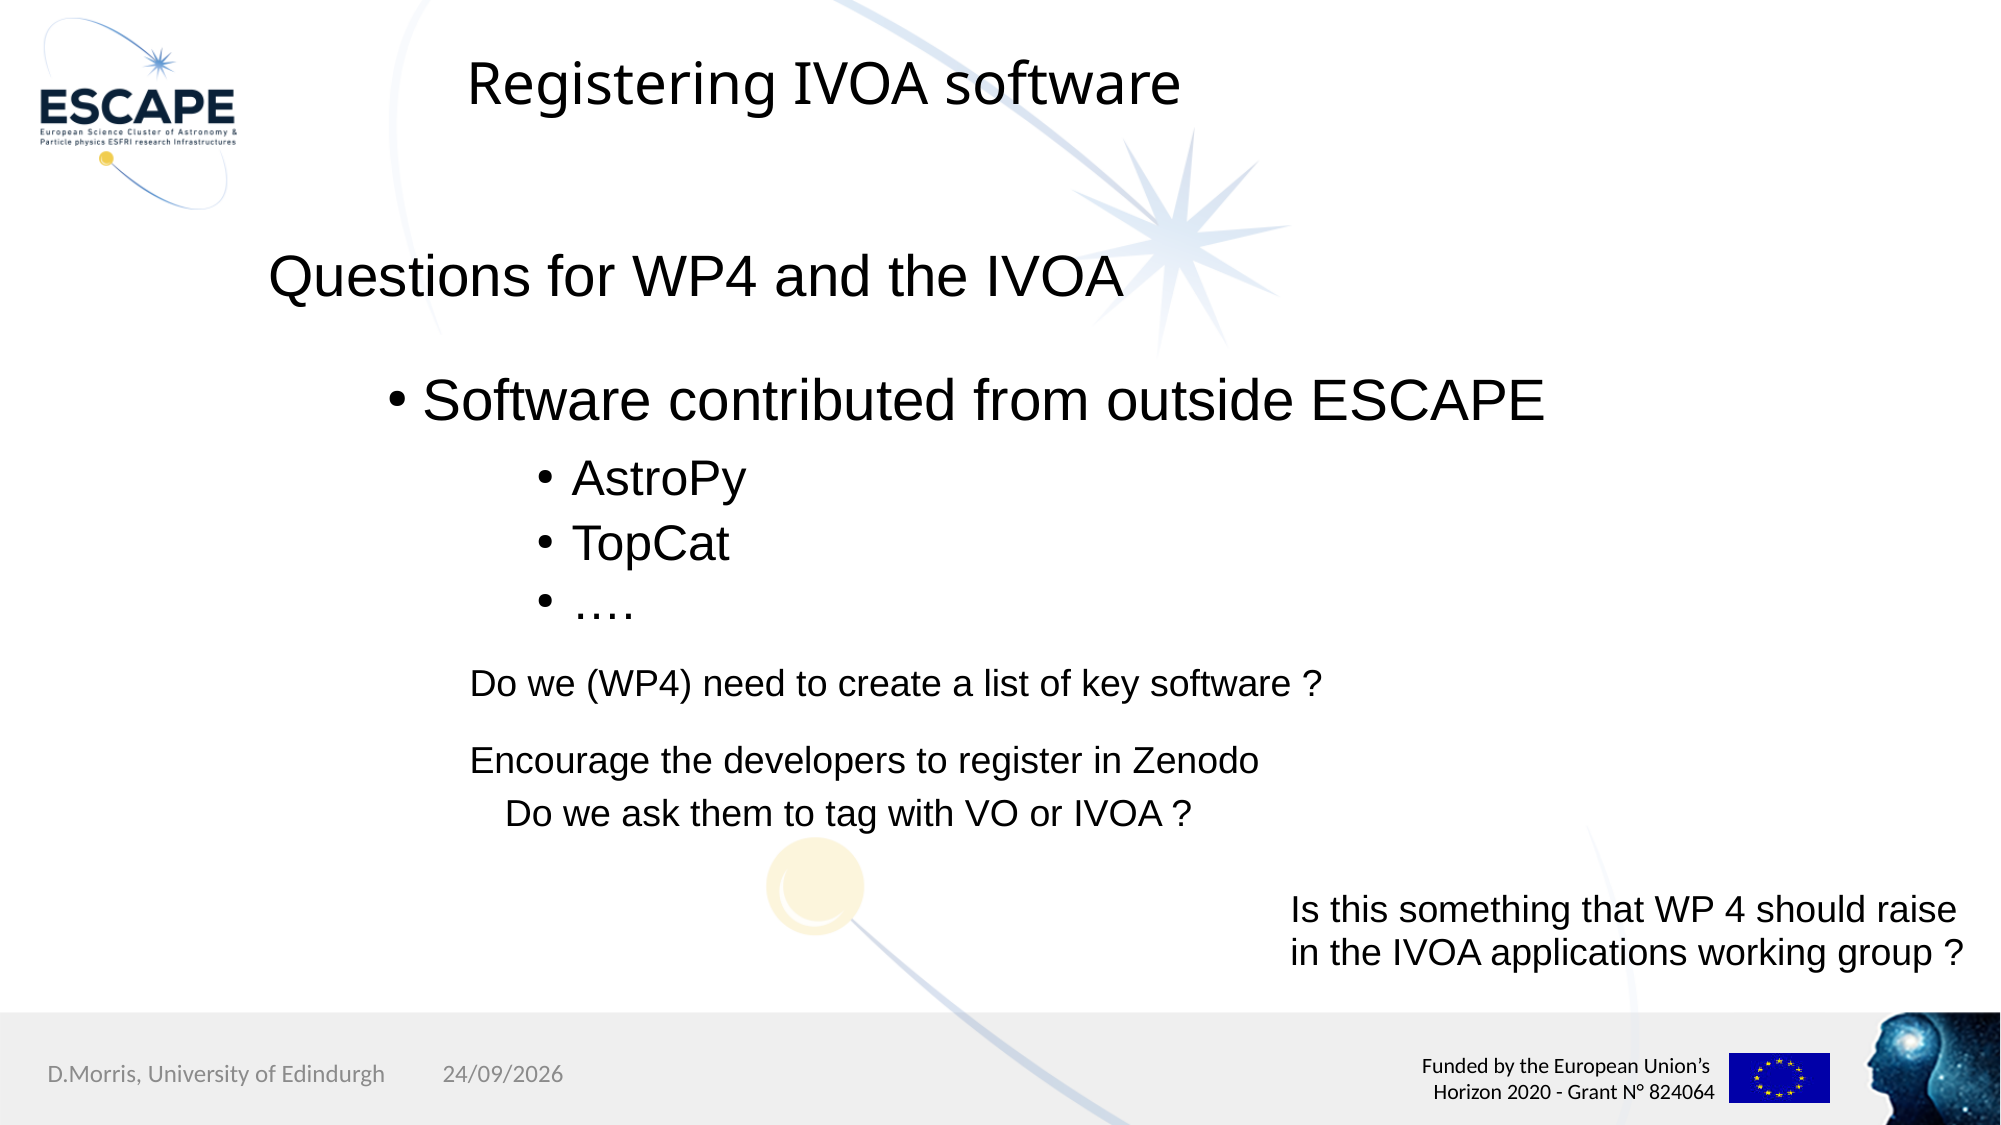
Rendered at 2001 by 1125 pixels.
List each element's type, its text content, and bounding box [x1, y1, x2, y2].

text_box Questions for WP4 and the IVOA [253, 236, 1141, 317]
text_box Do we (WP4) need to create a list of key software ? [454, 655, 1401, 713]
slide_number 15/04/2021 [427, 1042, 684, 1103]
text_box Software contributed from outside ESCAPE [372, 360, 1584, 441]
text_box …. [521, 566, 651, 638]
text_box Do we ask them to tag with VO or IVOA ? [490, 785, 1208, 843]
text_box AstroPy [521, 442, 762, 514]
picture [0, 0, 2001, 1125]
text_box TopCat [521, 507, 745, 579]
title Registering IVOA software [450, 11, 1647, 150]
text_box Is this something that WP 4 should raise in the IVOA applications working group ? [1275, 881, 1980, 981]
footer D.Morris, University of Edindurgh [32, 1042, 414, 1103]
text_box Encourage the developers to register in Zenodo [454, 732, 1275, 790]
